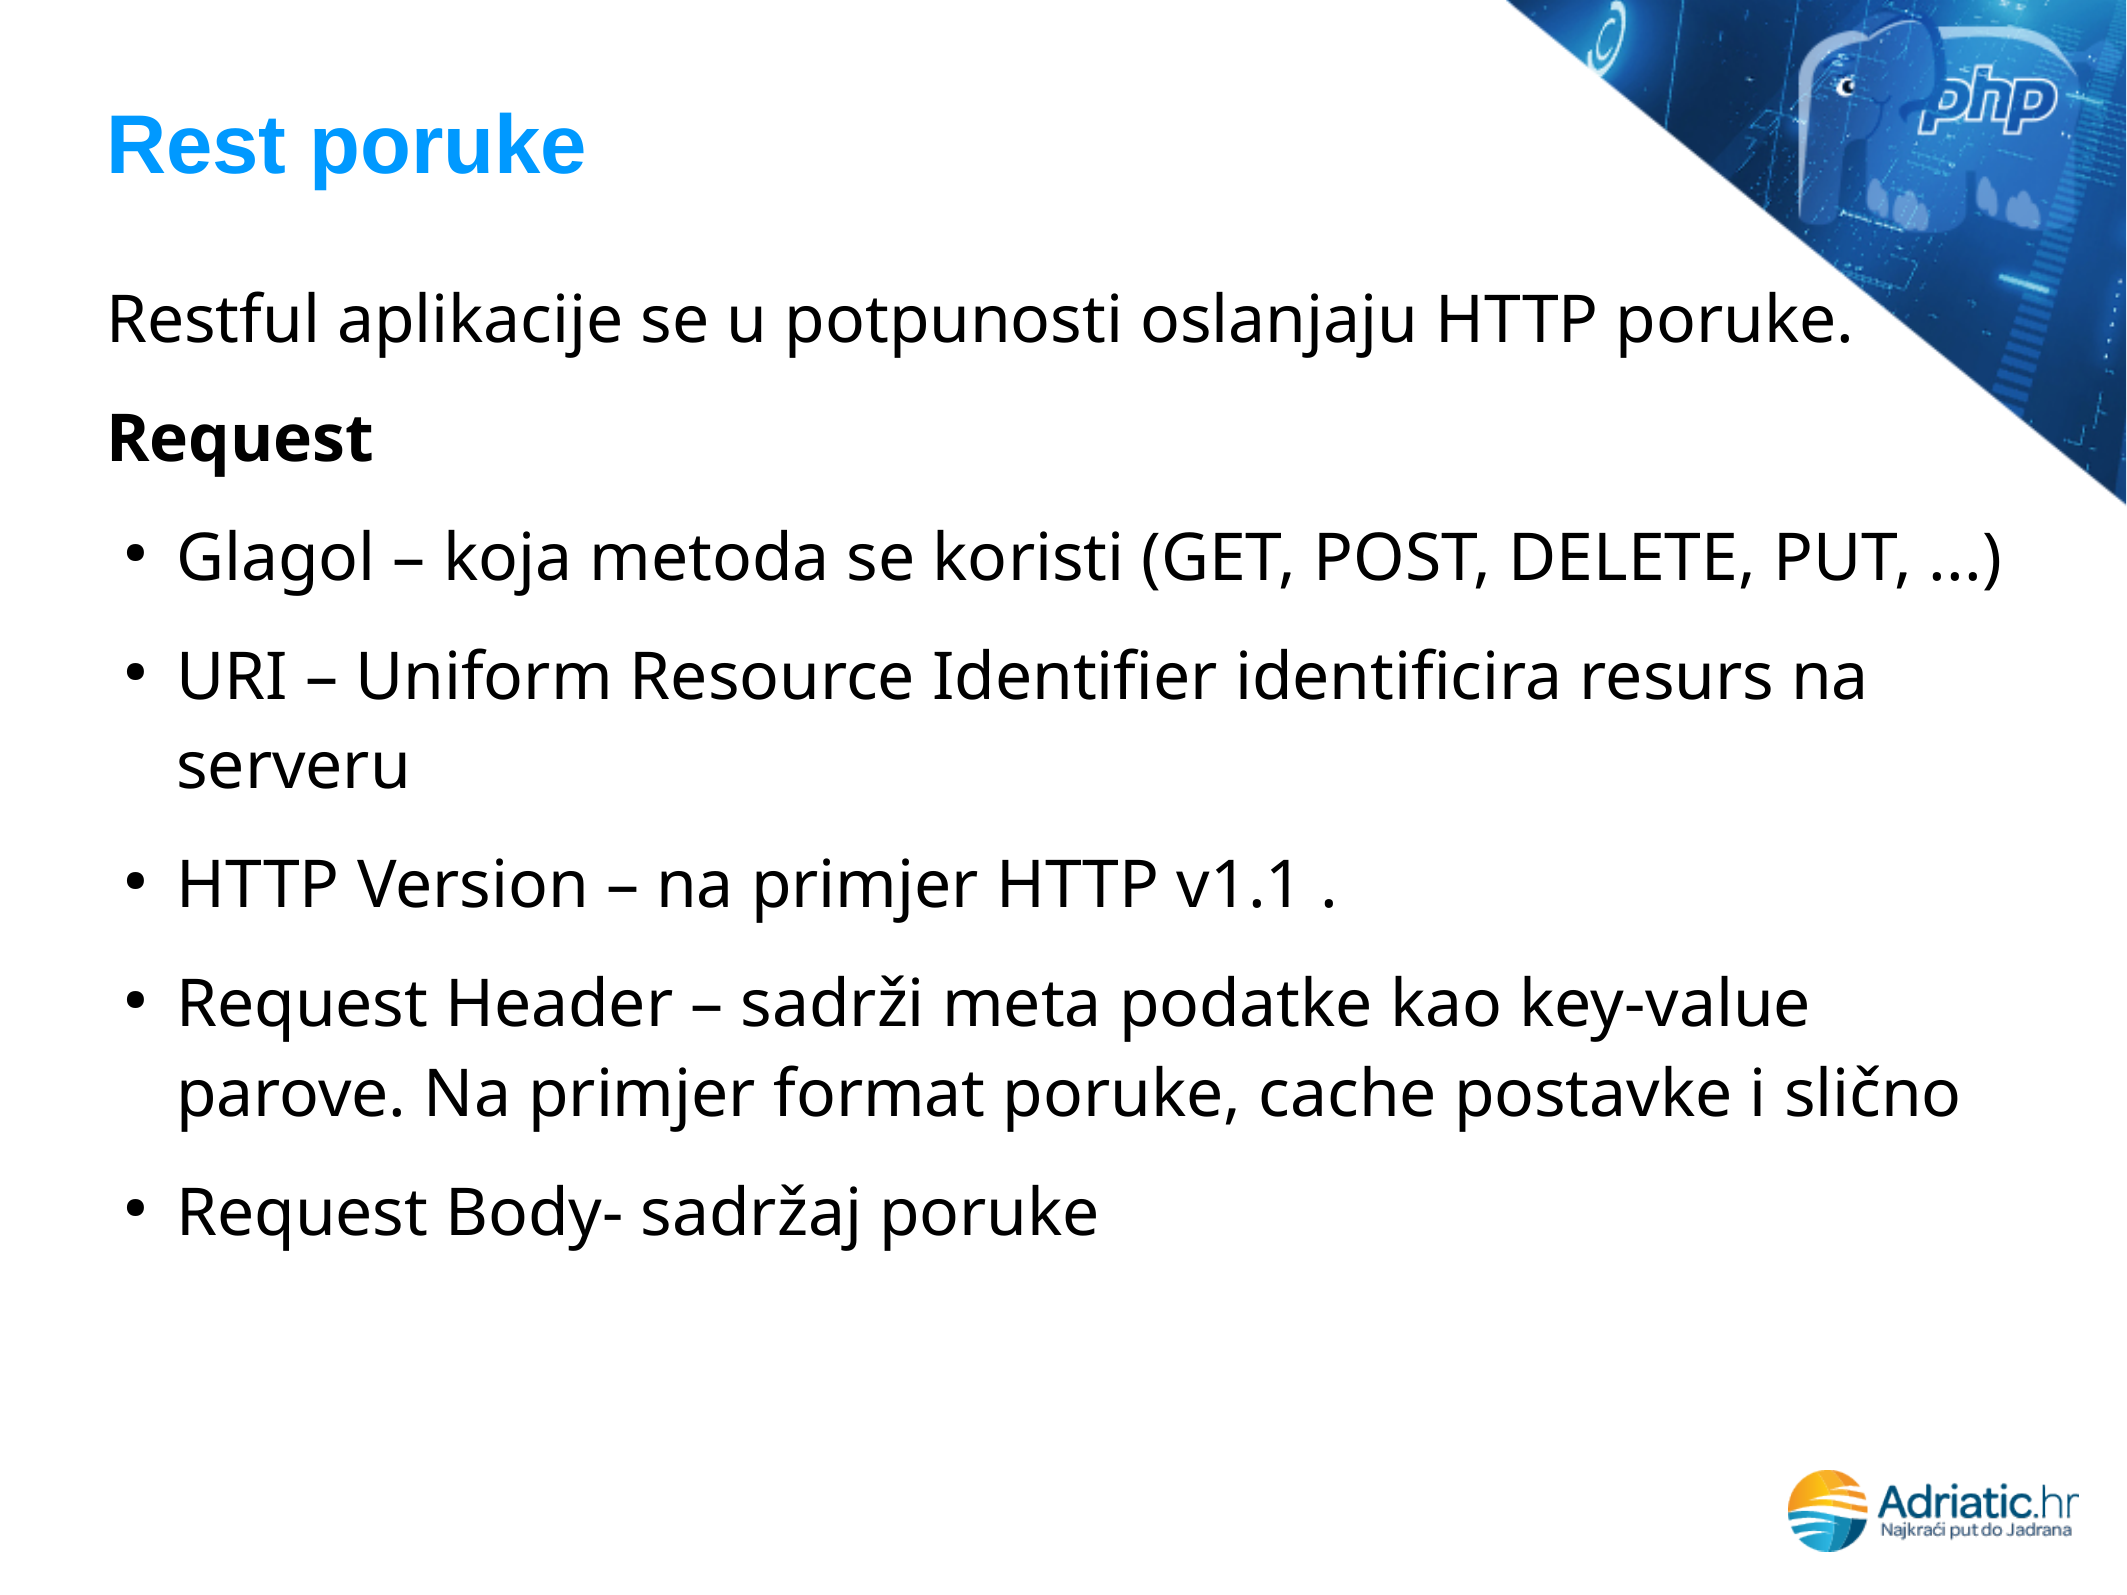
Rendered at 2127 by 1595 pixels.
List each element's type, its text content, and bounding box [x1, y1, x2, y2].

list Restful aplikacije se u potpunosti oslanjaju HTTP poruke. Request Glagol – koja metoda se koristi (GET, POST, DELETE, PUT, ...) URI – Uniform Resource Identifier identificira resurs na serveru HTTP Version – na primjer HTTP v1.1 . Request Header – sadrži meta podatke kao key-value parove. Na primjer format poruke, cache postavke i slično Request Body- sadržaj poruke [106, 271, 2020, 1453]
title Rest poruke [106, 70, 1630, 219]
picture [1788, 1470, 2079, 1552]
picture [1505, 0, 2127, 625]
